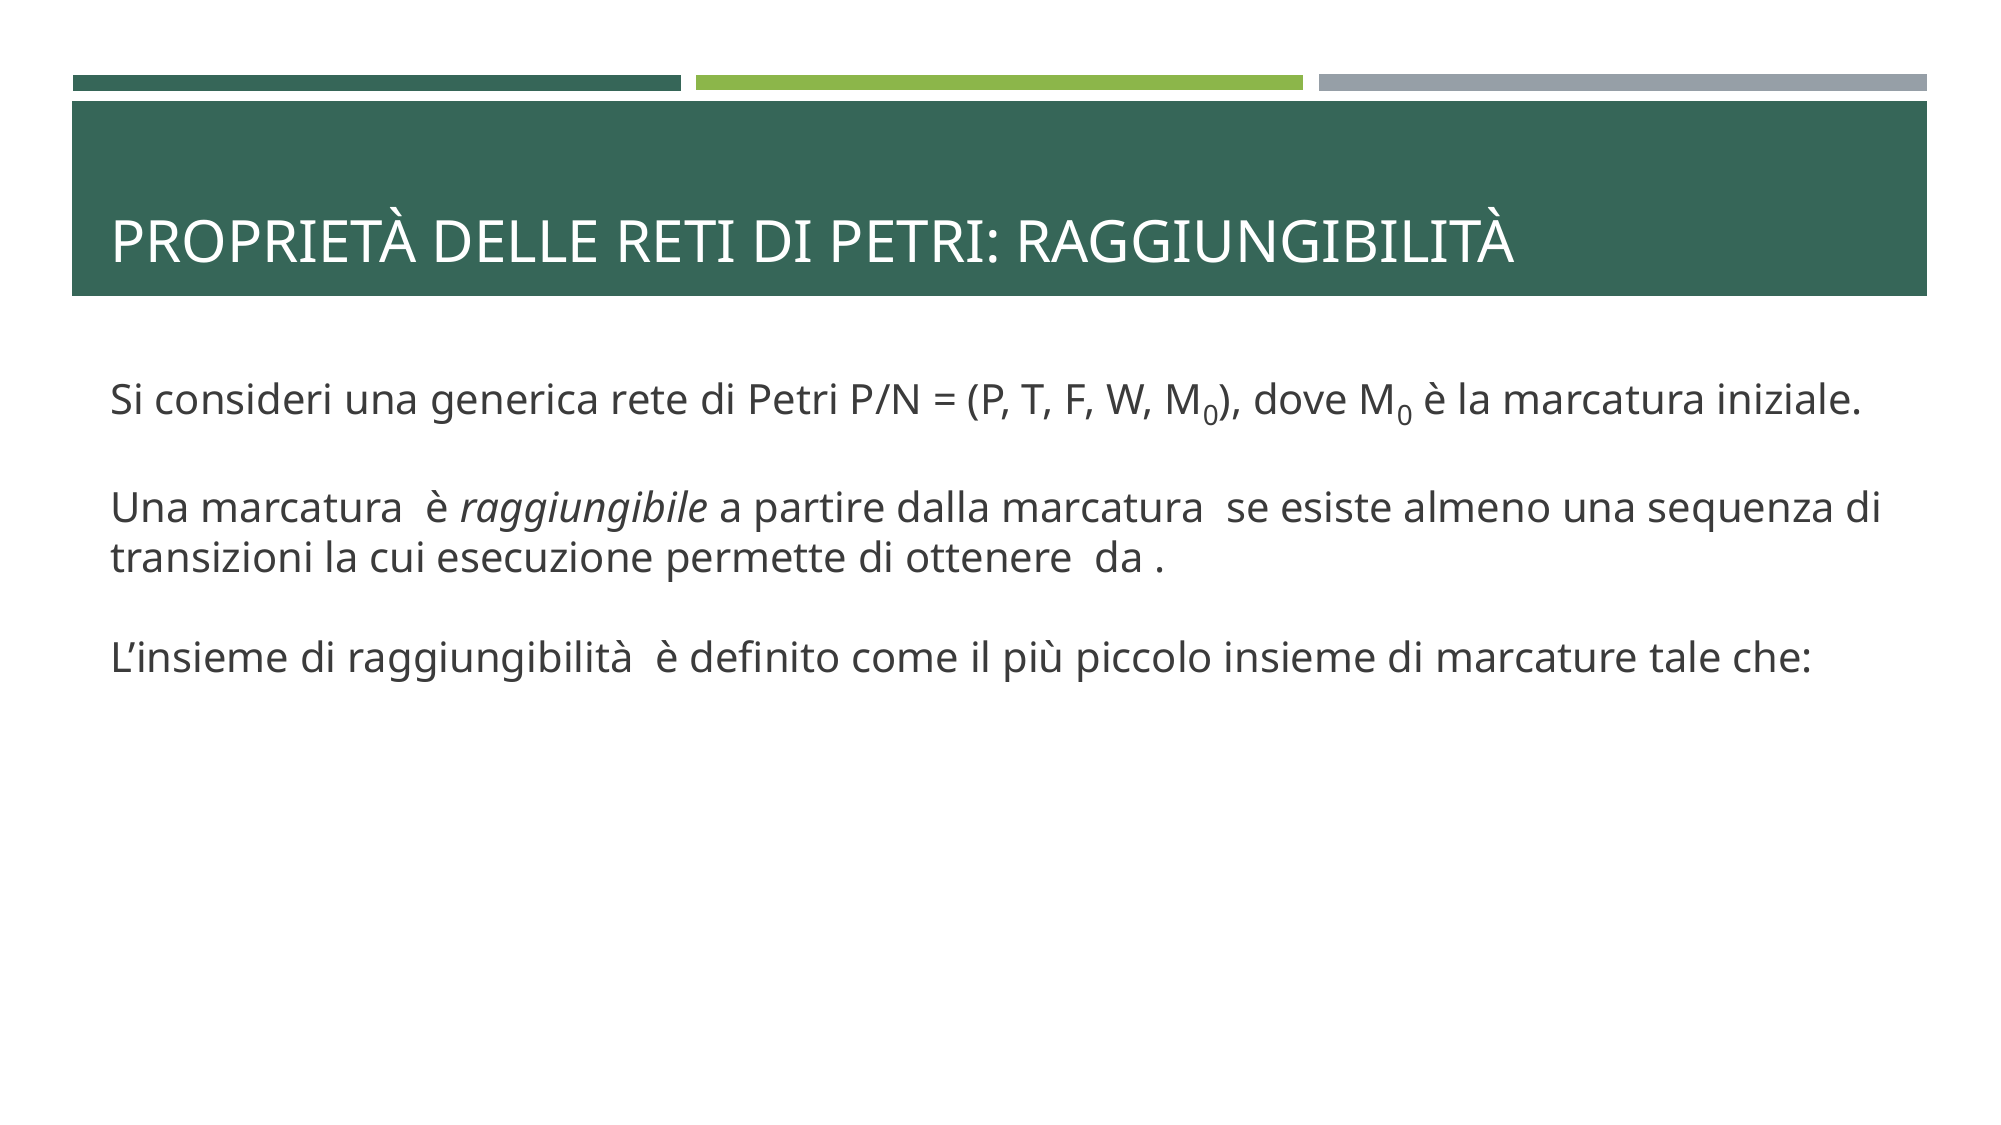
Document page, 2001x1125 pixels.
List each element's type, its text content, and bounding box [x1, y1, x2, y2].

title Proprietà delle reti di petri: raggiungibilità [95, 115, 1905, 282]
text_box Si consideri una generica rete di Petri P/N = (P, T, F, W, M0), dove M0 è la marcatura iniziale. Una marcatura è raggiungibile a partire dalla marcatura se esiste almeno una sequenza di transizioni la cui esecuzione permette di ottenere da . L’insieme di raggiungibilità è definito come il più piccolo insieme di marcature tale che: [95, 365, 1905, 987]
